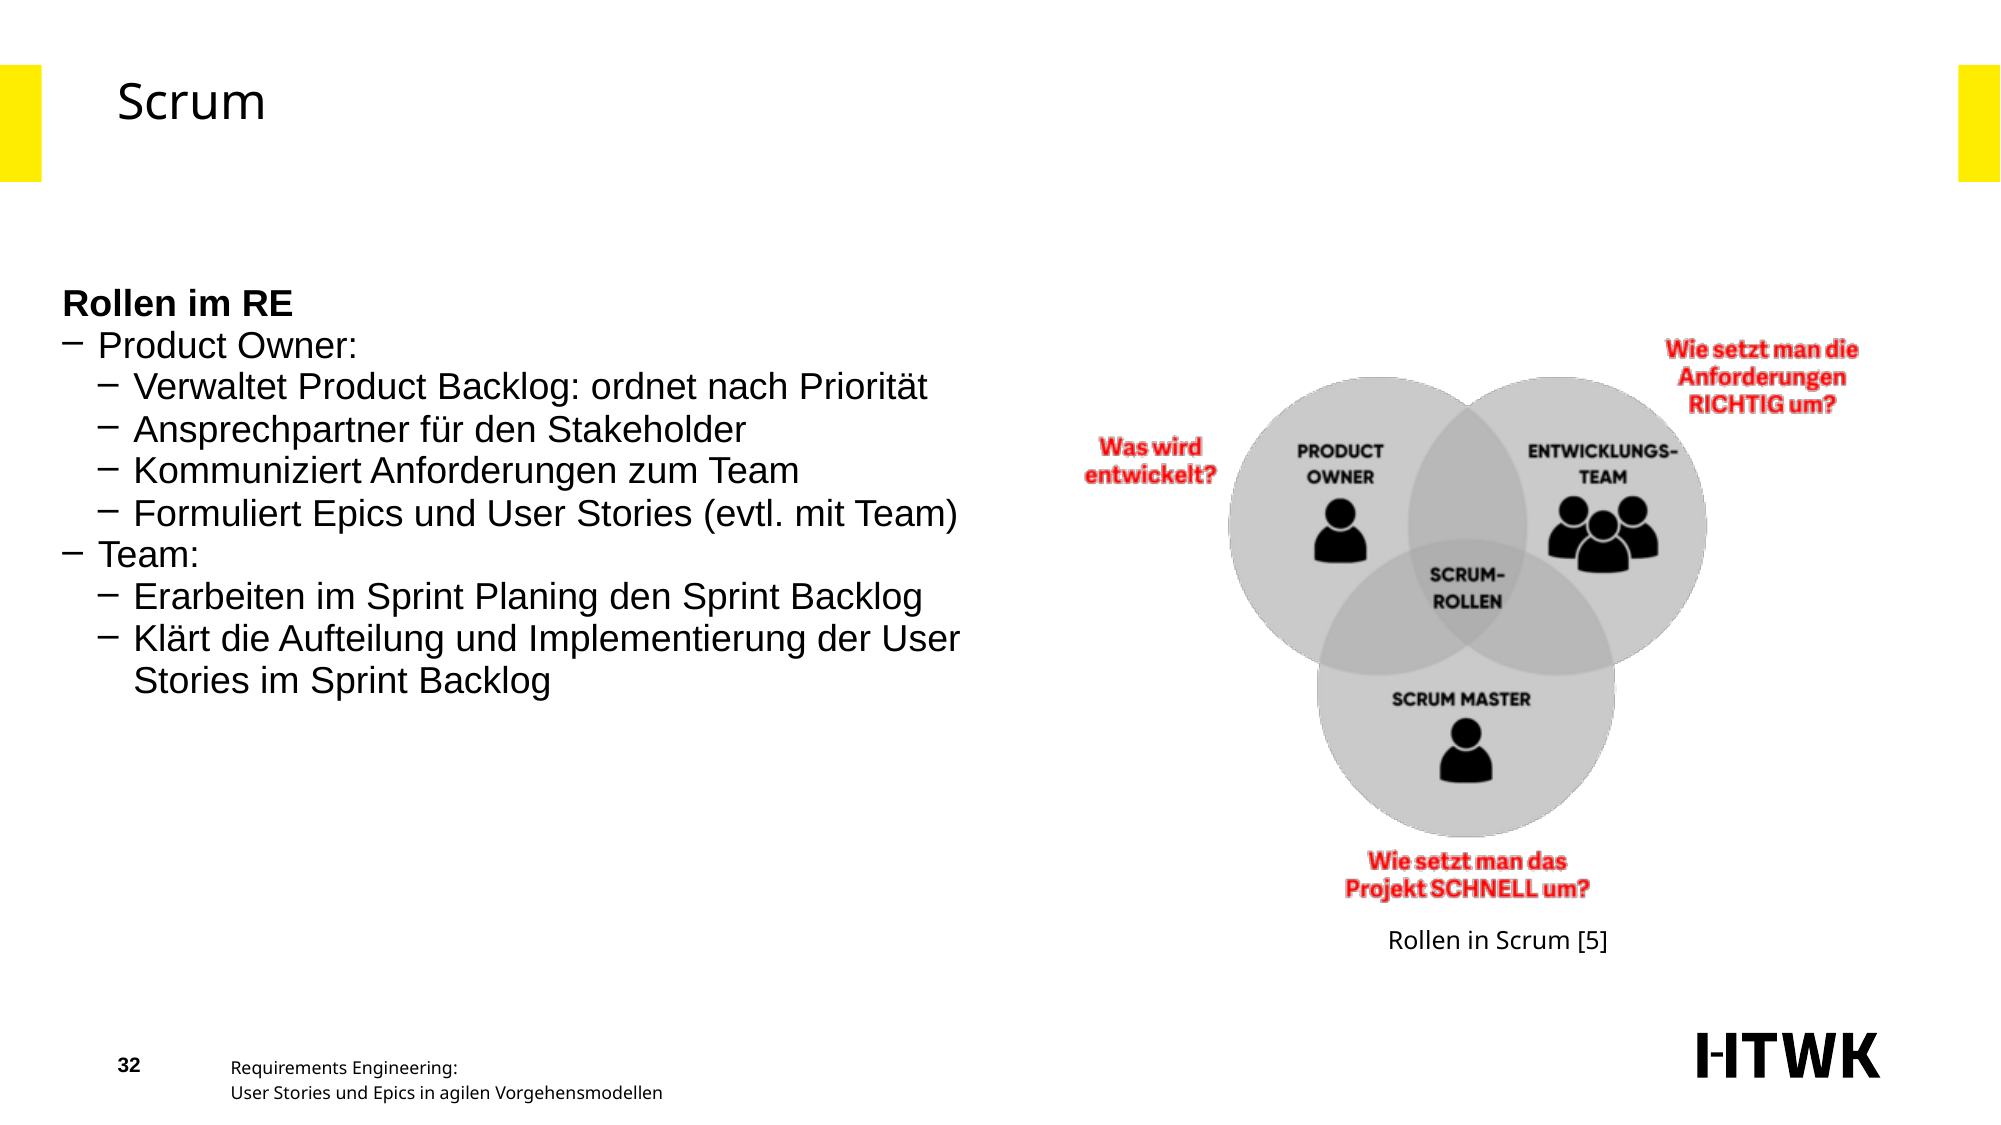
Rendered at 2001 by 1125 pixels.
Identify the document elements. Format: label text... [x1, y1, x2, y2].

text_box Rollen im RE Product Owner: Verwaltet Product Backlog: ordnet nach Priorität Ansprechpartner für den Stakeholder Kommuniziert Anforderungen zum Team Formuliert Epics und User Stories (evtl. mit Team) Team: Erarbeiten im Sprint Planing den Sprint Backlog Klärt die Aufteilung und Implementierung der User Stories im Sprint Backlog [47, 274, 1060, 1045]
title Scrum [117, 65, 1882, 182]
picture [1046, 270, 1890, 945]
text_box Rollen in Scrum [5] [1373, 915, 1728, 968]
